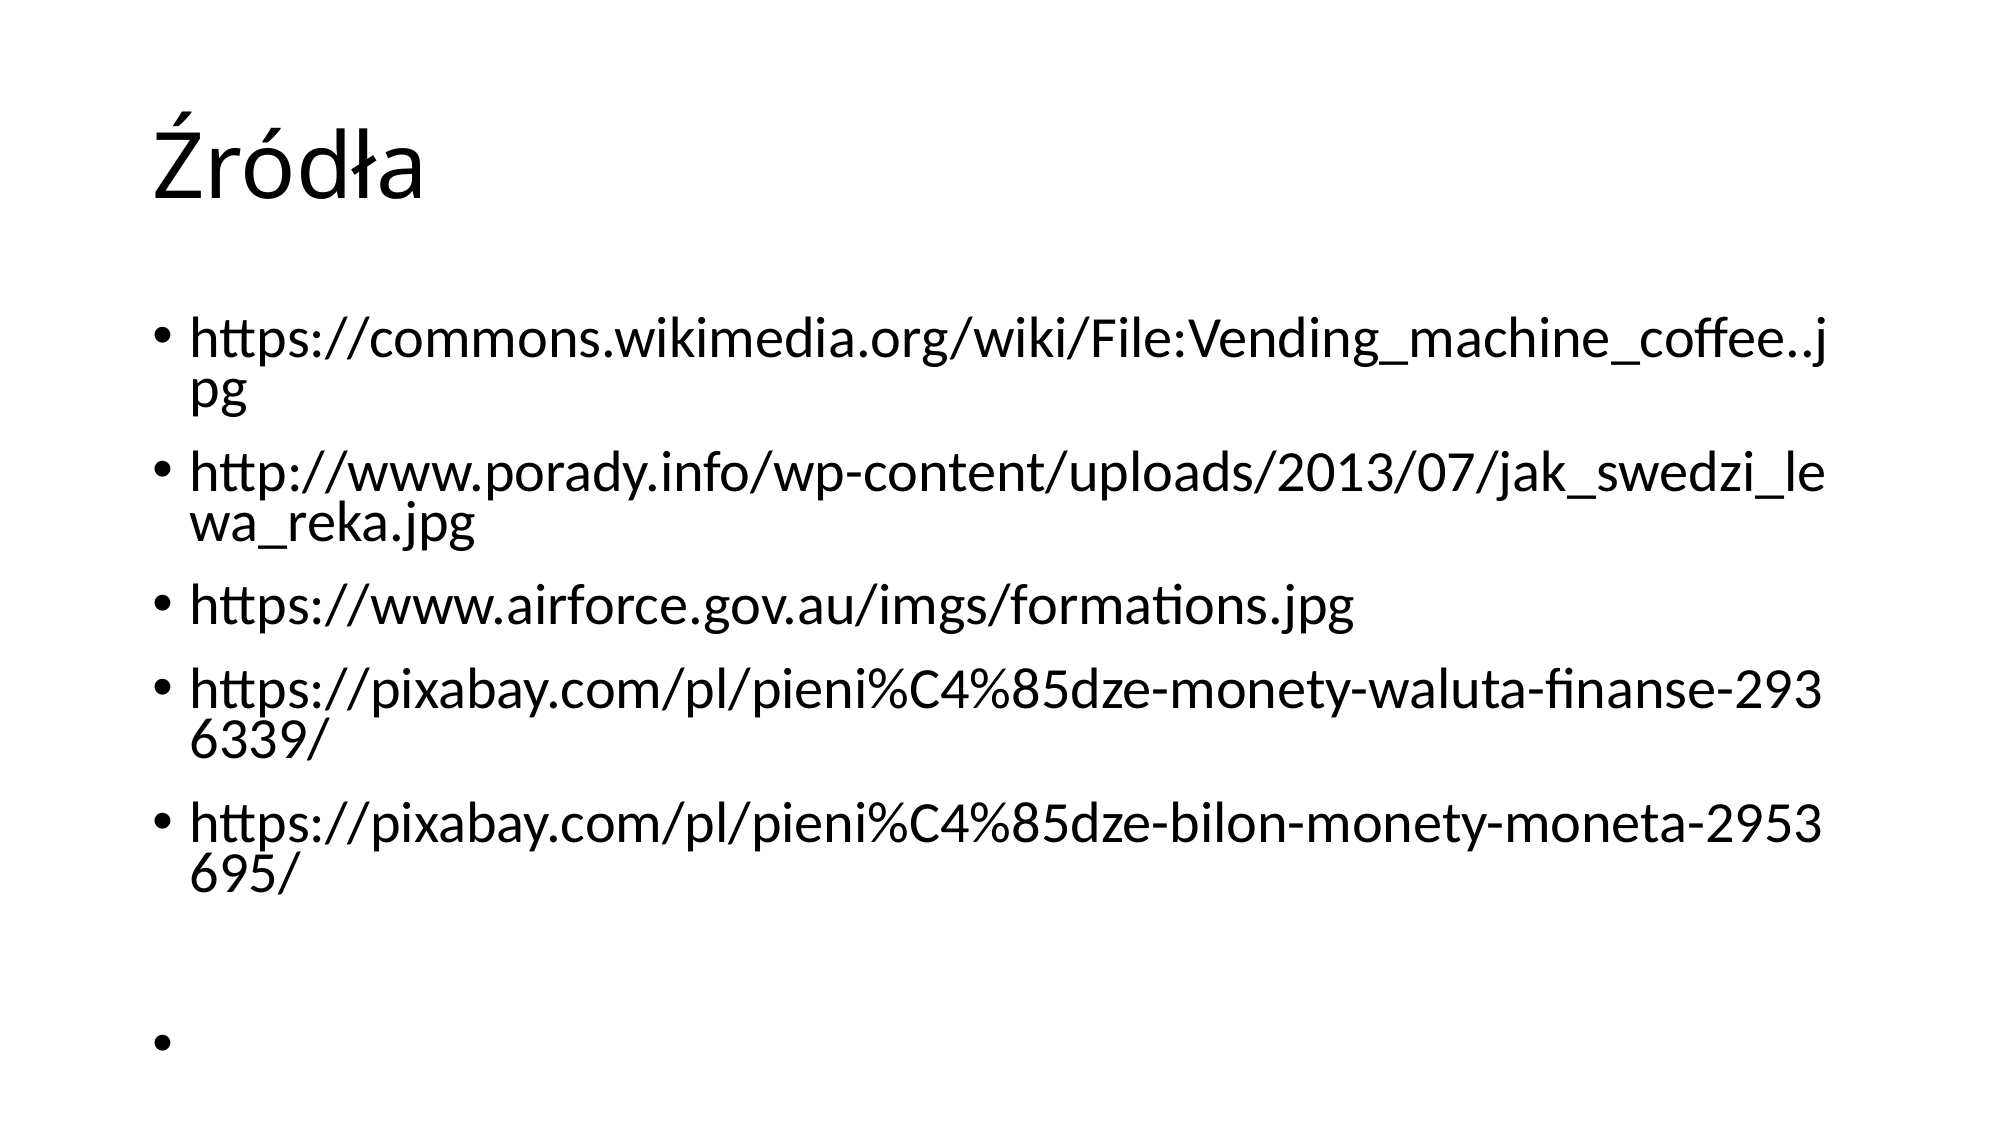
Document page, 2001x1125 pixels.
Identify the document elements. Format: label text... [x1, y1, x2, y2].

list https://commons.wikimedia.org/wiki/File:Vending_machine_coffee..jpg http://www.porady.info/wp-content/uploads/2013/07/jak_swedzi_lewa_reka.jpg https://www.airforce.gov.au/imgs/formations.jpg https://pixabay.com/pl/pieni%C4%85dze-monety-waluta-finanse-2936339/ https://pixabay.com/pl/pieni%C4%85dze-bilon-monety-moneta-2953695/ [137, 299, 1863, 1014]
title Źródła [137, 59, 1863, 278]
